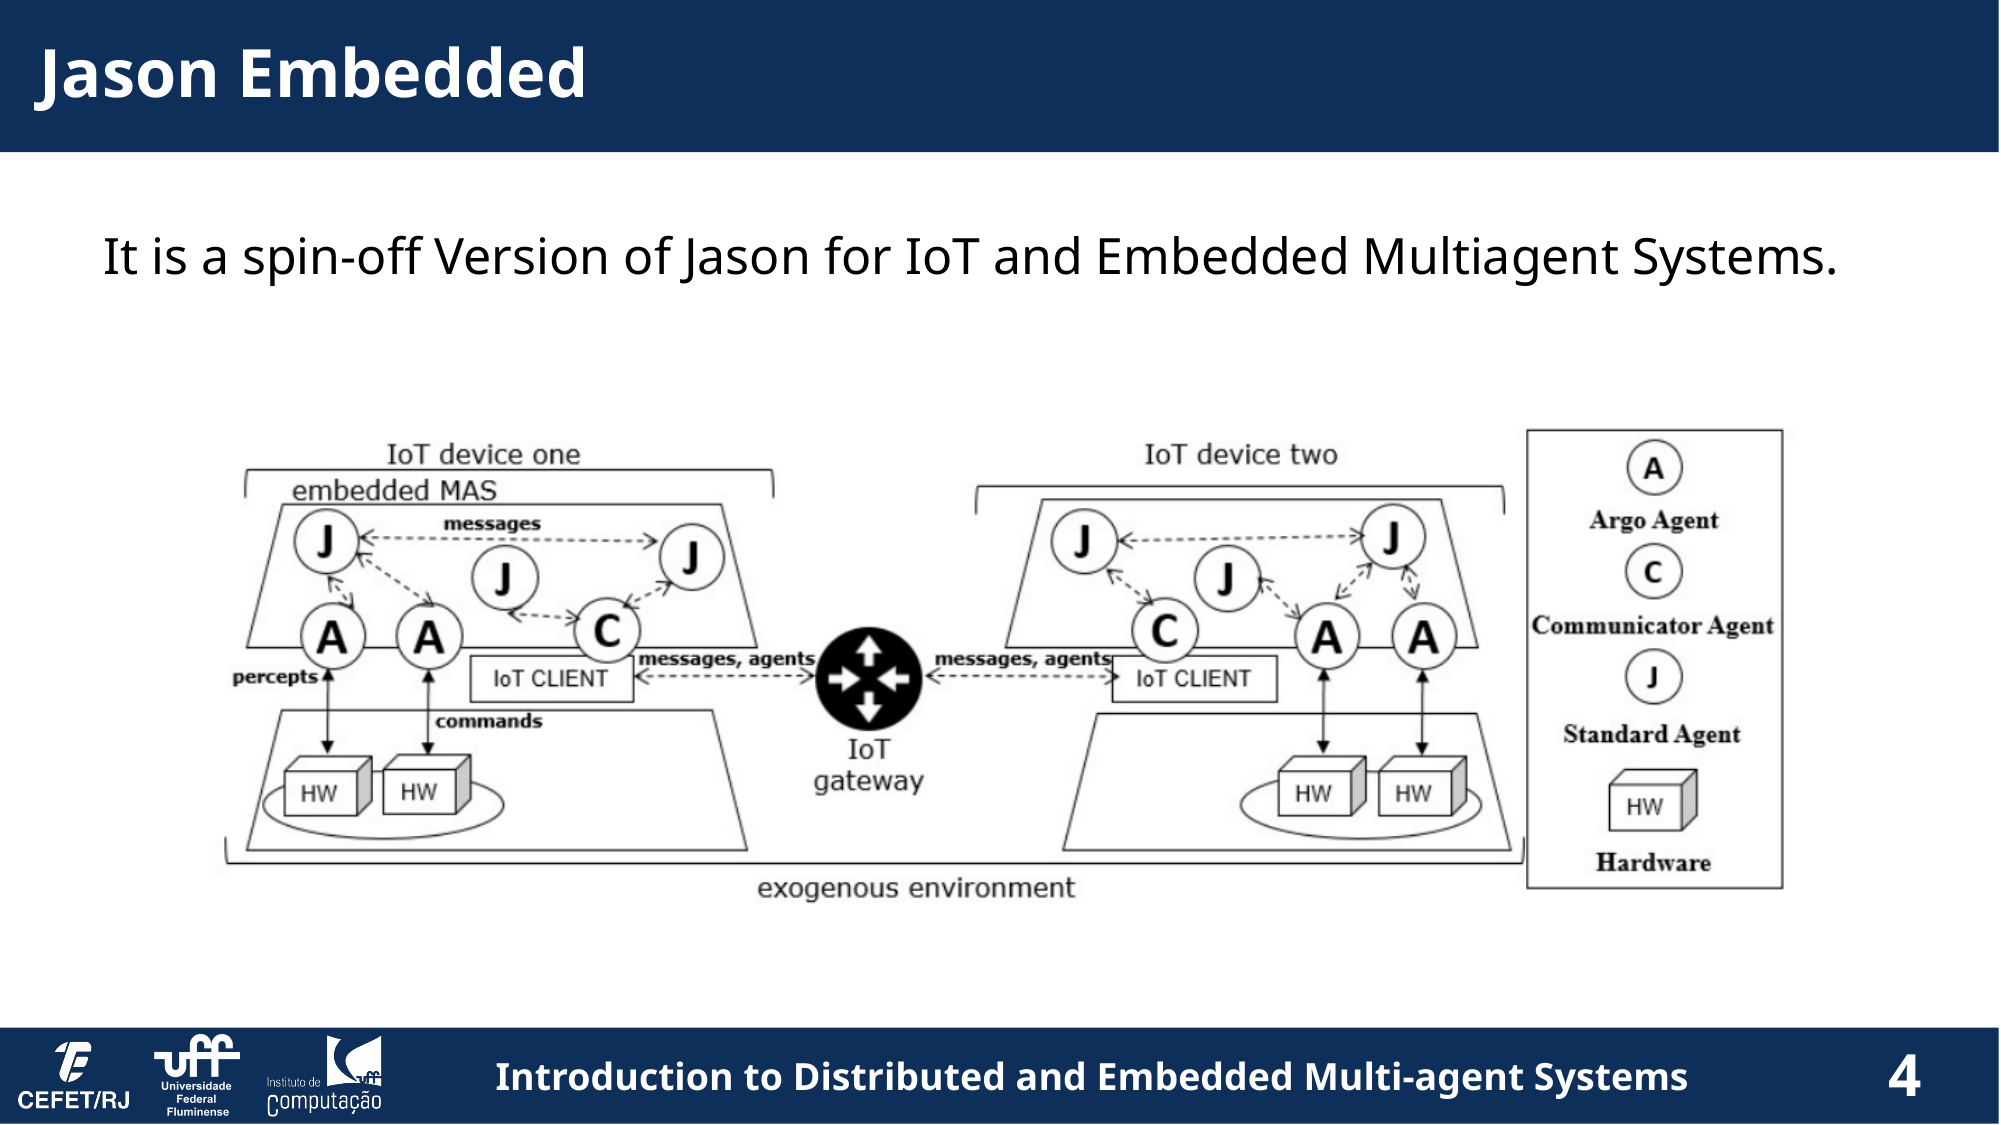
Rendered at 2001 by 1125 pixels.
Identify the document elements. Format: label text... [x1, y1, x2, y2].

text_box It is a spin-off Version of Jason for IoT and Embedded Multiagent Systems. [88, 216, 1947, 292]
text_box Jason Embedded [25, 23, 1999, 119]
picture [265, 1033, 383, 1117]
picture [212, 409, 1819, 933]
picture [153, 1033, 241, 1121]
picture [18, 1021, 129, 1125]
